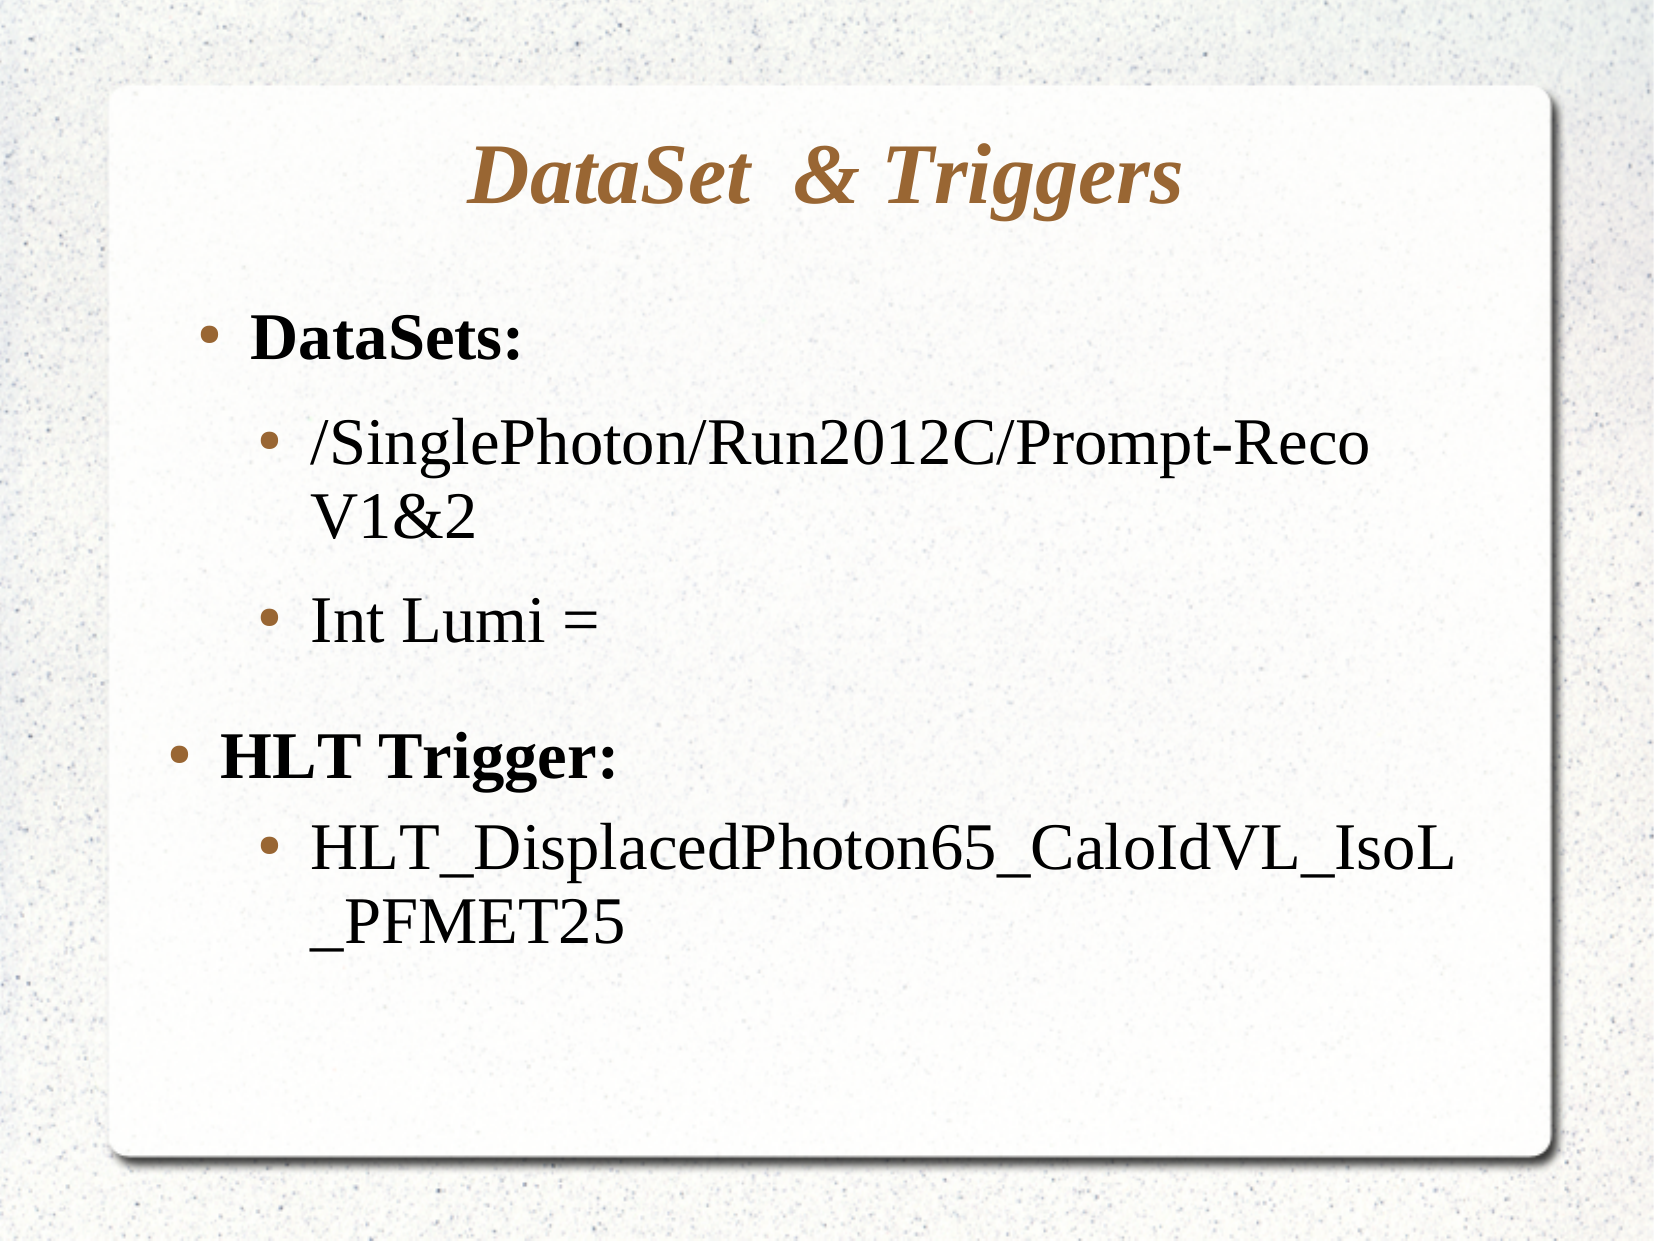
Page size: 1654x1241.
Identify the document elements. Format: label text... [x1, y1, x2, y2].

list /SinglePhoton/Run2012C/Prompt-Reco V1&2 Int Lumi = [240, 405, 1516, 707]
title DataSet & Triggers [195, 90, 1457, 259]
list HLT Trigger: [150, 719, 1398, 1066]
list DataSets: [180, 299, 1428, 691]
list HLT_DisplacedPhoton65_CaloIdVL_IsoL_PFMET25 [240, 810, 1492, 1081]
picture [0, 0, 1654, 1241]
